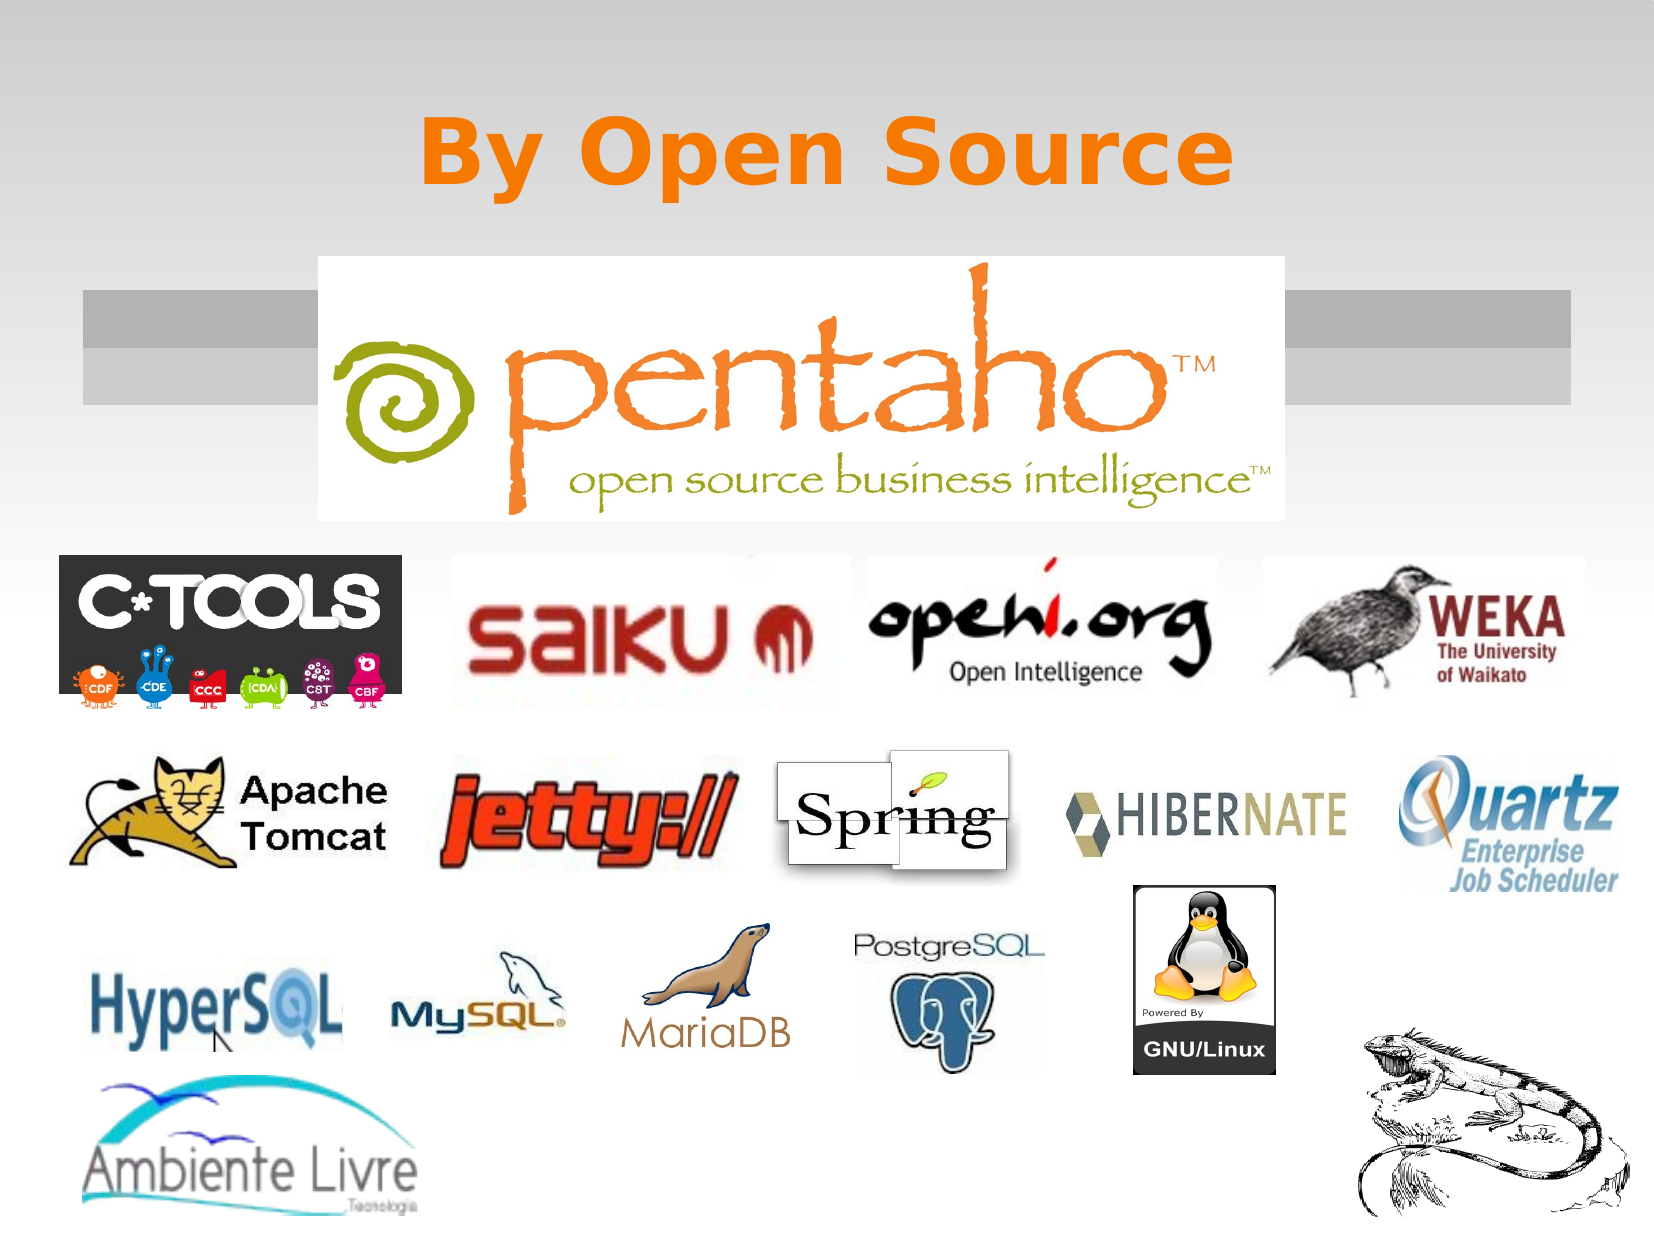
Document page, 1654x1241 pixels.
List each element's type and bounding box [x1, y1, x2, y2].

picture [930, 820, 935, 833]
picture [928, 809, 935, 818]
picture [1051, 755, 1359, 874]
picture [1133, 885, 1276, 1075]
picture [979, 809, 987, 818]
picture [855, 931, 1045, 1074]
picture [296, 784, 314, 803]
table_header [1285, 290, 1571, 348]
picture [854, 811, 870, 831]
picture [614, 919, 792, 1052]
table_header [83, 290, 318, 348]
picture [59, 555, 402, 709]
picture [799, 794, 831, 832]
picture [940, 808, 954, 818]
picture [185, 770, 200, 776]
picture [1263, 558, 1585, 709]
picture [868, 556, 1217, 709]
picture [949, 820, 954, 833]
picture [319, 784, 338, 803]
picture [272, 784, 292, 810]
picture [367, 784, 386, 803]
table_cell [83, 348, 318, 405]
picture [156, 758, 177, 773]
picture [966, 809, 973, 818]
picture [1358, 1027, 1630, 1217]
picture [241, 776, 267, 803]
picture [343, 776, 362, 803]
picture [839, 812, 848, 836]
picture [318, 256, 1285, 521]
table_cell [1285, 348, 1571, 405]
picture [452, 555, 851, 709]
picture [206, 758, 222, 773]
picture [816, 794, 828, 802]
picture [799, 825, 806, 833]
picture [89, 785, 97, 794]
picture [1399, 755, 1619, 892]
picture [909, 809, 916, 819]
picture [389, 933, 567, 1052]
picture [911, 820, 916, 833]
picture [894, 808, 903, 814]
picture [137, 799, 144, 807]
picture [877, 812, 885, 832]
picture [242, 823, 264, 829]
picture [114, 780, 138, 790]
picture [82, 1075, 426, 1216]
